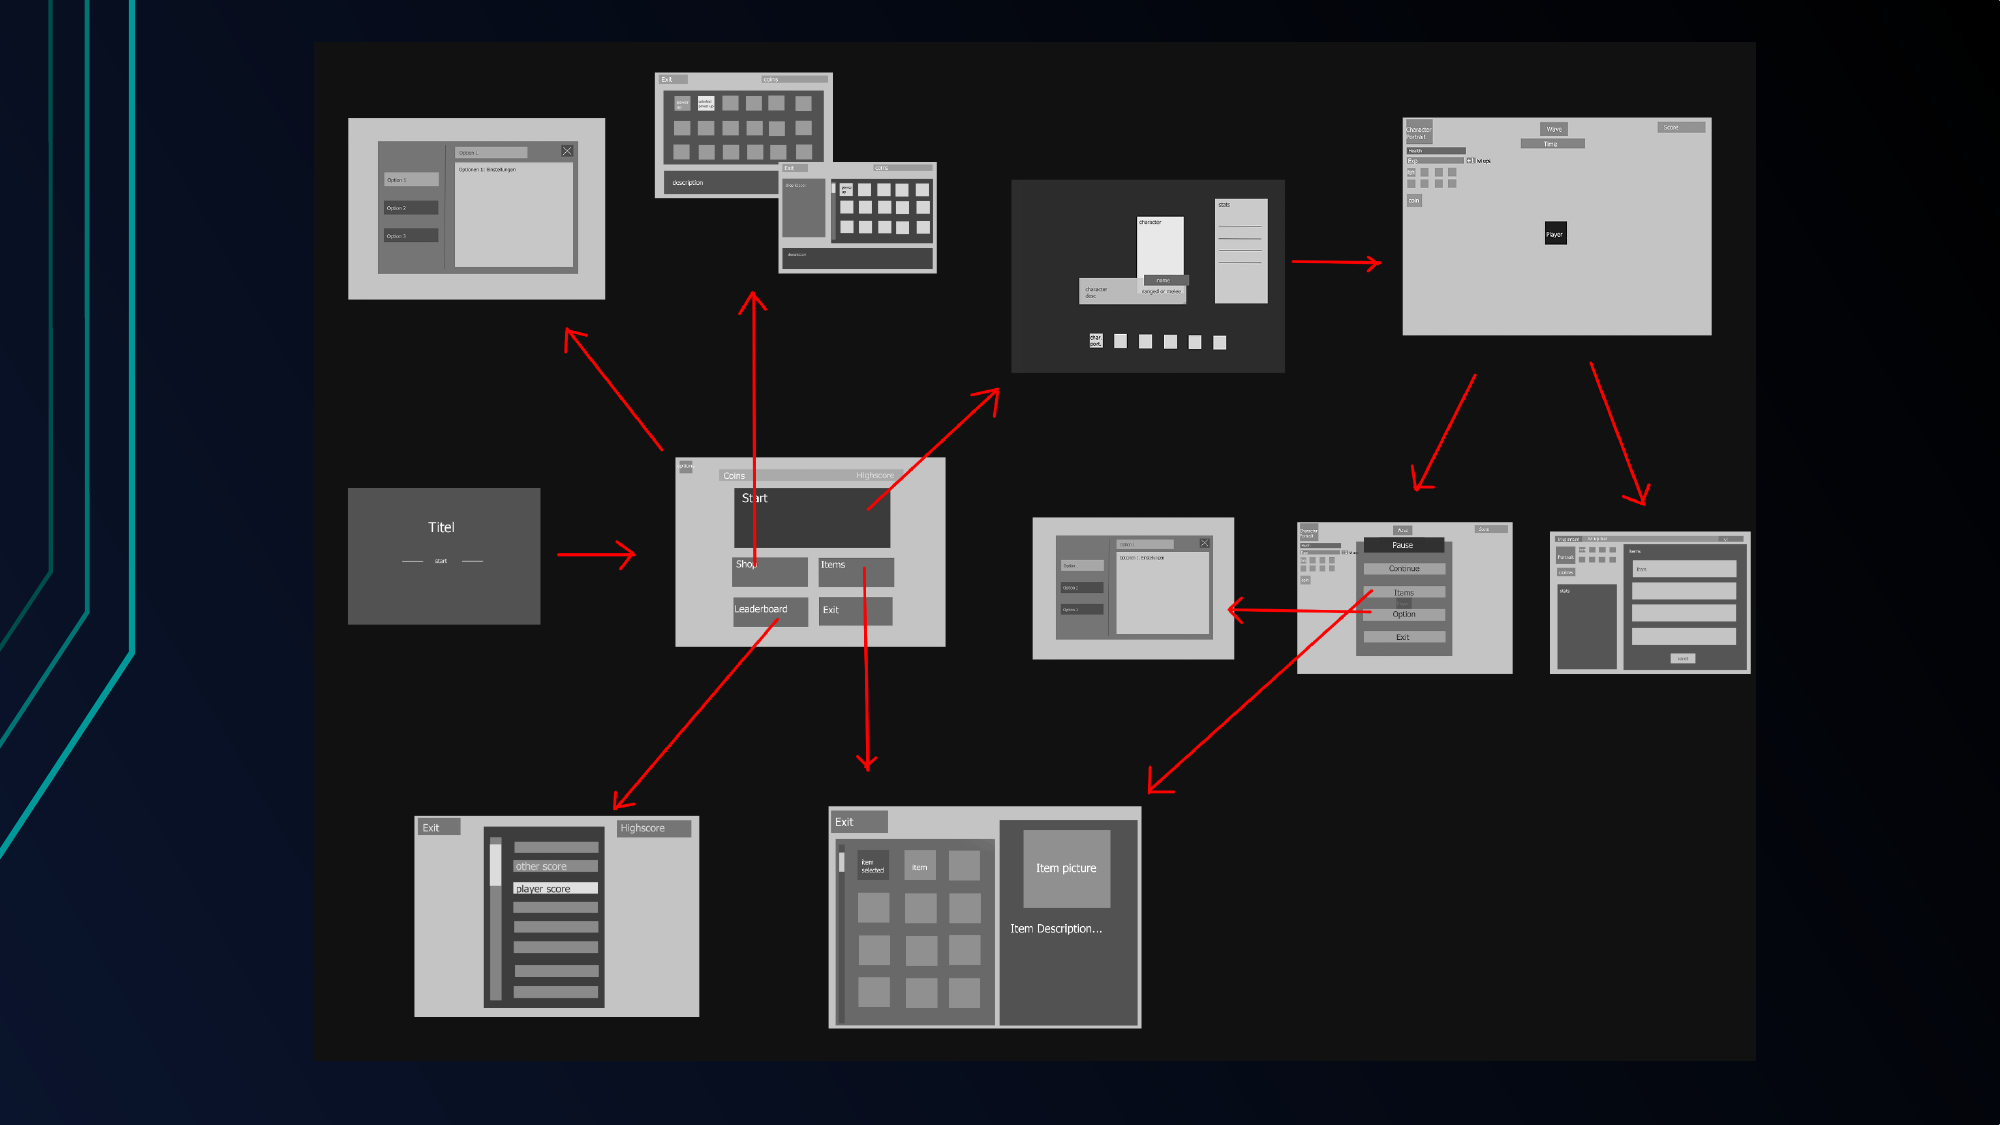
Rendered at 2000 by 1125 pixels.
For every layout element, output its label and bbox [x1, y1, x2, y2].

picture [314, 42, 1756, 1061]
